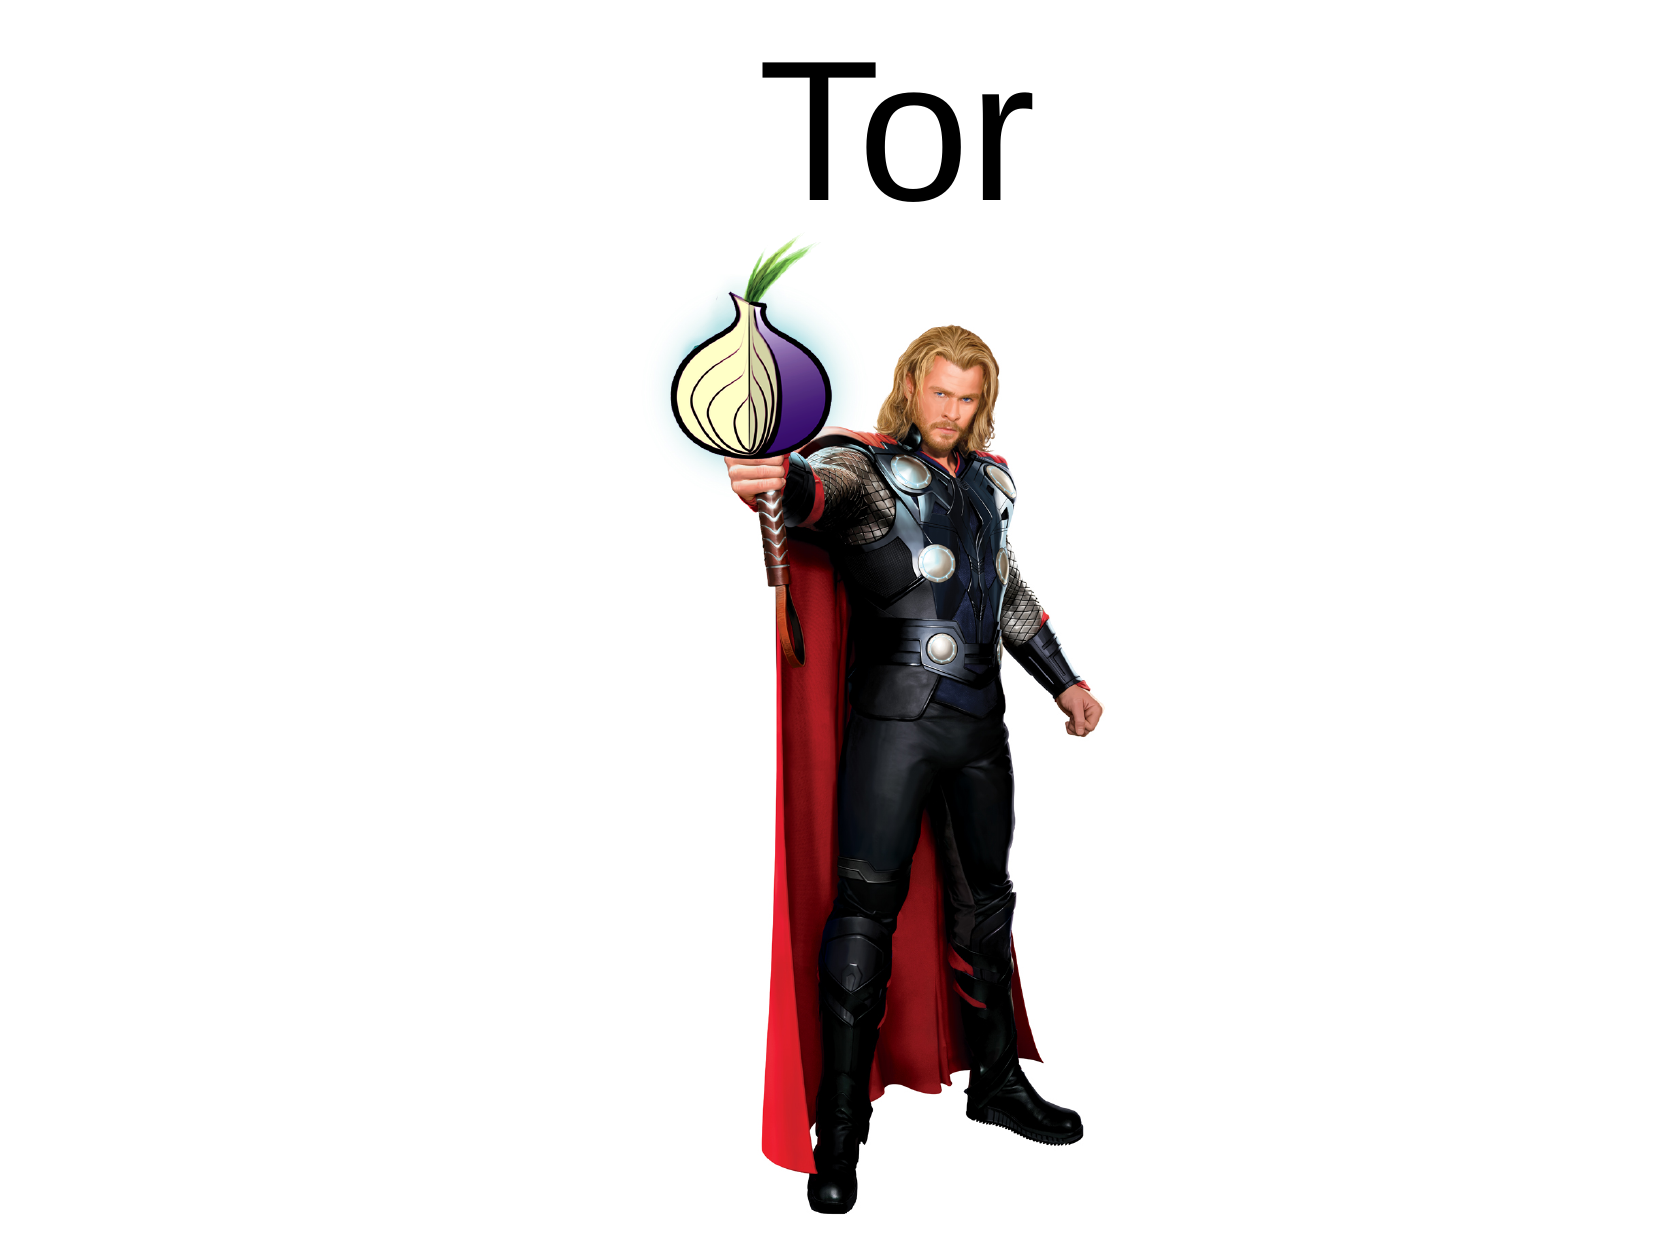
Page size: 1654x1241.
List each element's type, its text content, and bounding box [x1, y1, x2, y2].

text_box Tor [460, 11, 1335, 251]
picture [637, 224, 1129, 1241]
